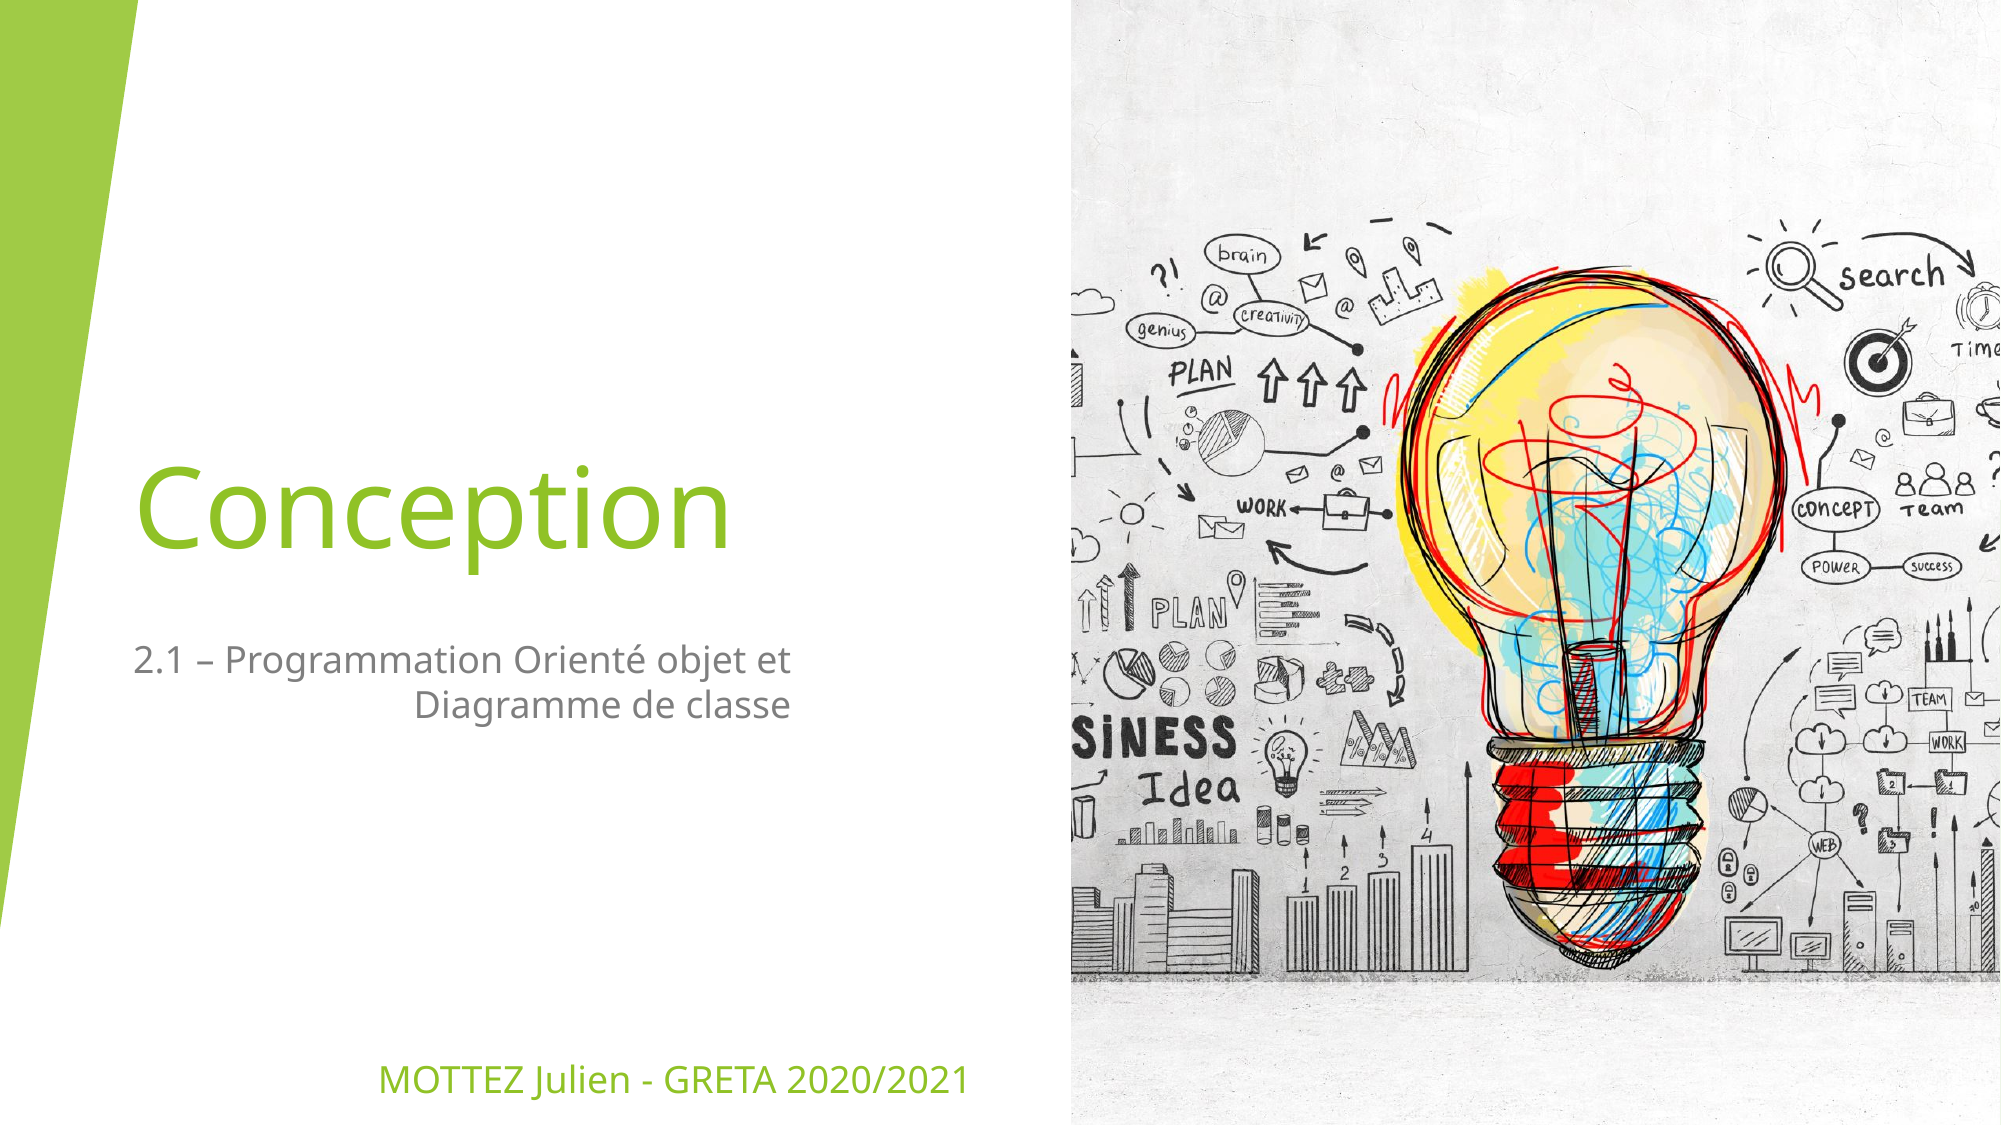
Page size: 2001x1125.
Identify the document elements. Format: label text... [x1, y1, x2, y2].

text_box MOTTEZ Julien - GRETA 2020/2021 [362, 1006, 1072, 1109]
title Conception [118, 118, 941, 579]
picture [1071, 0, 2000, 1125]
subtitle 2.1 – Programmation Orienté objet et Diagramme de classe [118, 628, 941, 947]
